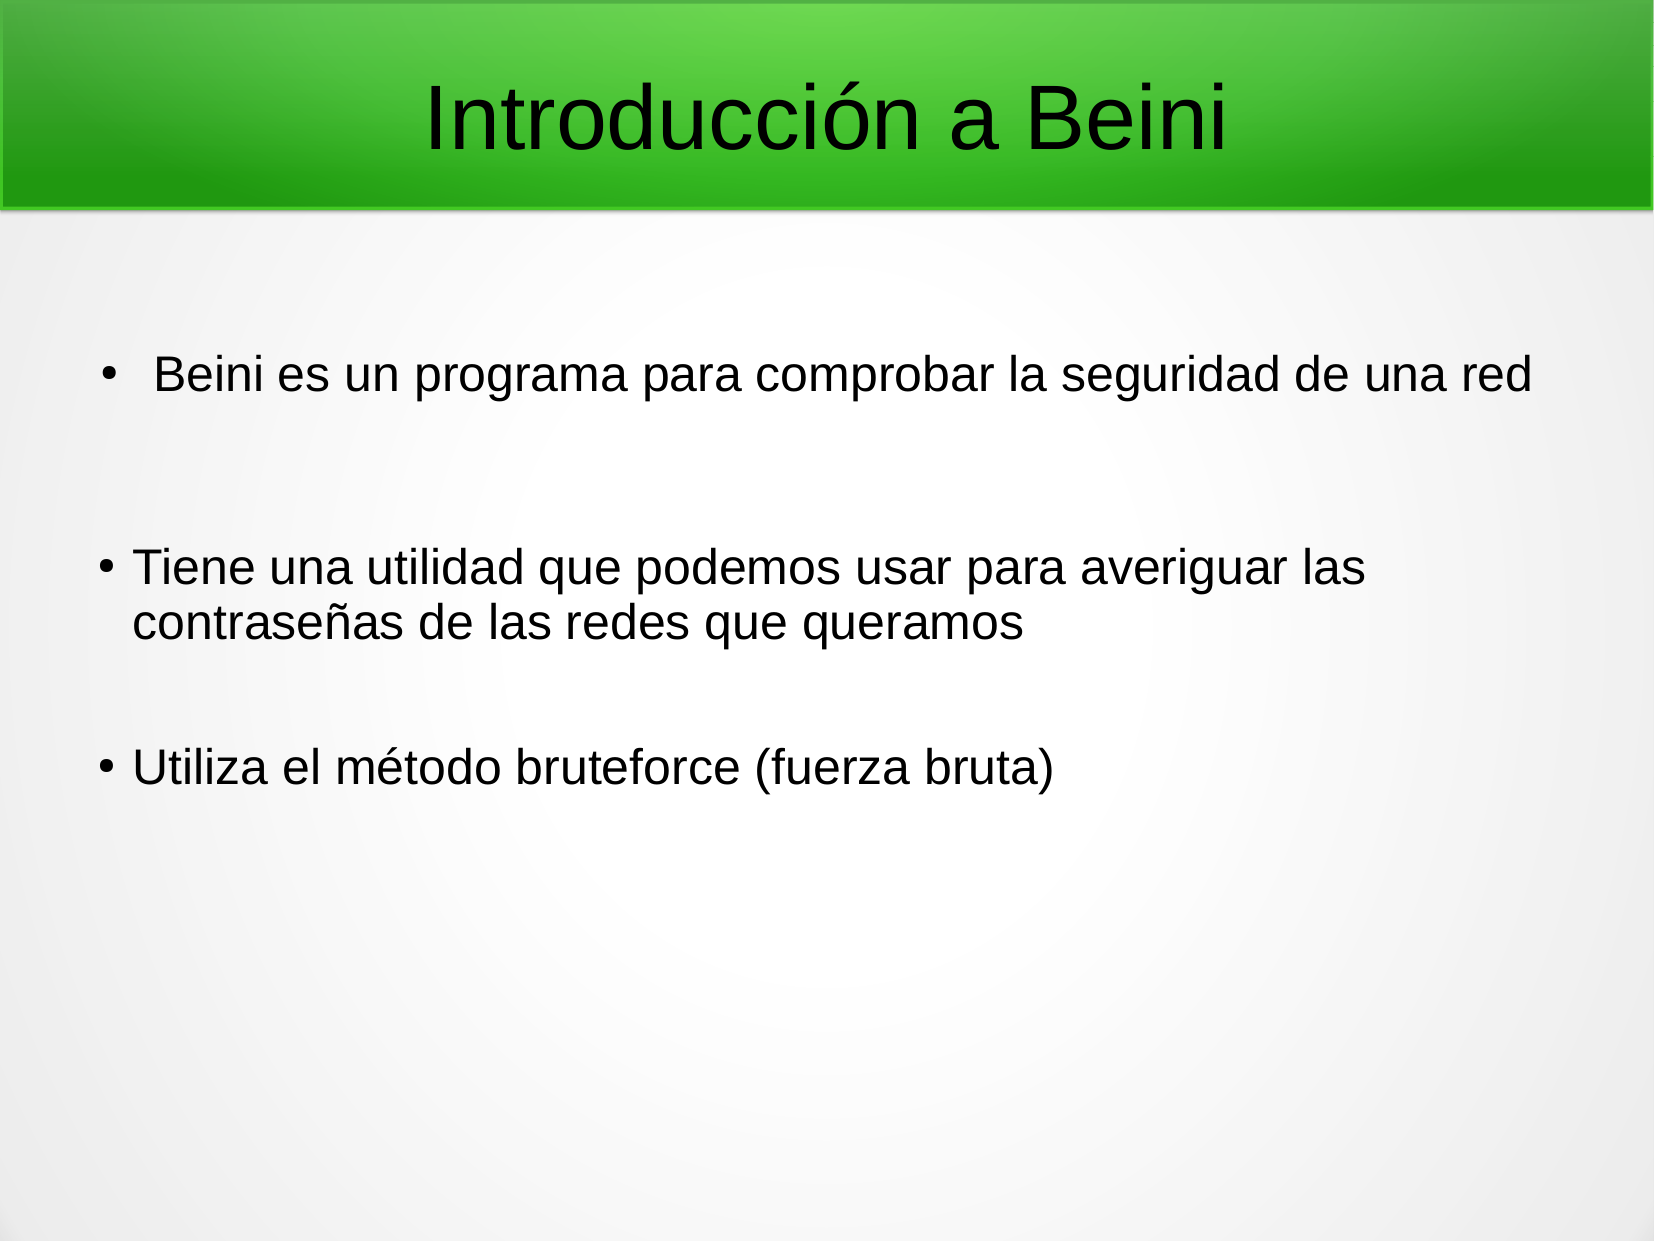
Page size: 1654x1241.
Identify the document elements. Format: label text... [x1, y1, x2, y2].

list Beini es un programa para comprobar la seguridad de una red [82, 346, 1571, 508]
text_box Utiliza el método bruteforce (fuerza bruta) [82, 732, 1193, 804]
text_box Tiene una utilidad que podemos usar para averiguar las contraseñas de las redes que queramos [82, 531, 1536, 659]
title Introducción a Beini [82, 47, 1571, 189]
